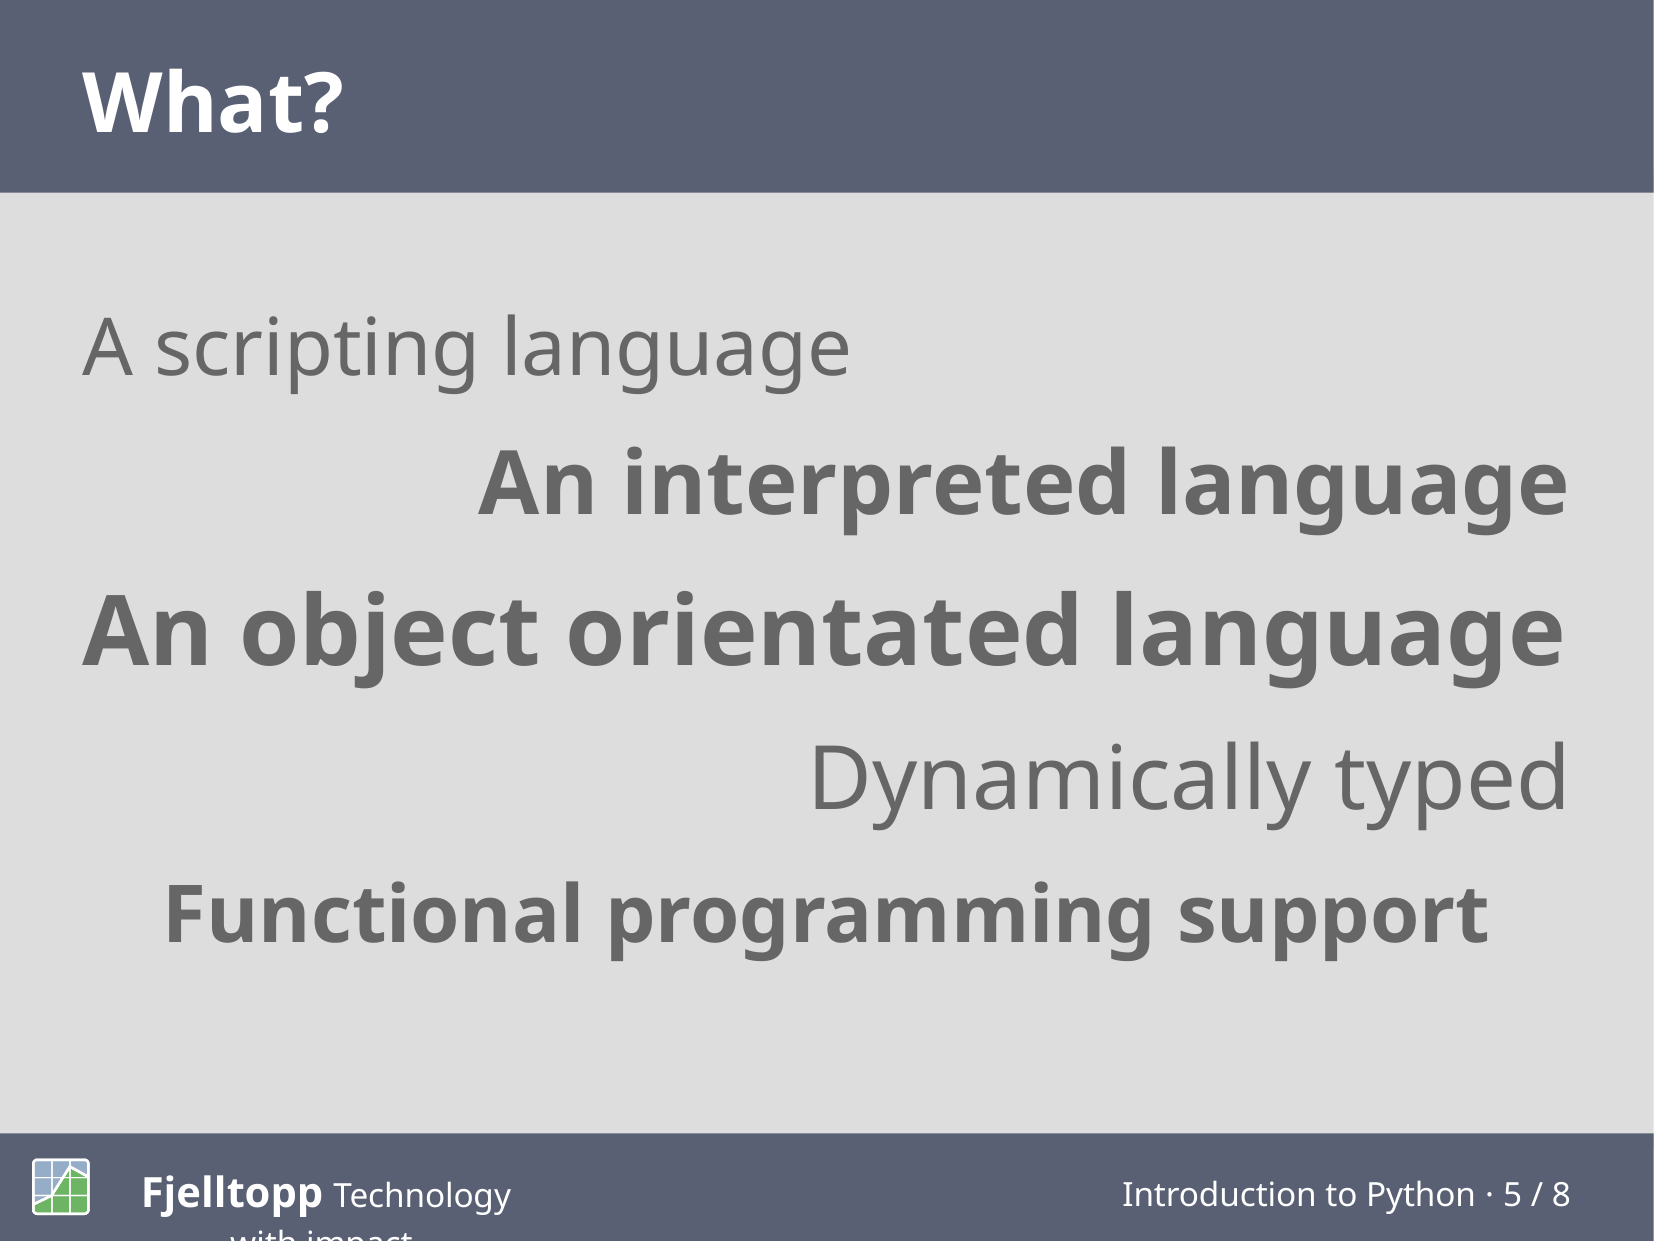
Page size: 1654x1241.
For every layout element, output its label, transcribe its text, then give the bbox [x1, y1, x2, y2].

list A scripting language An interpreted language An object orientated language Dynamically typed Functional programming support [82, 290, 1571, 1010]
title What? [82, 47, 1264, 152]
